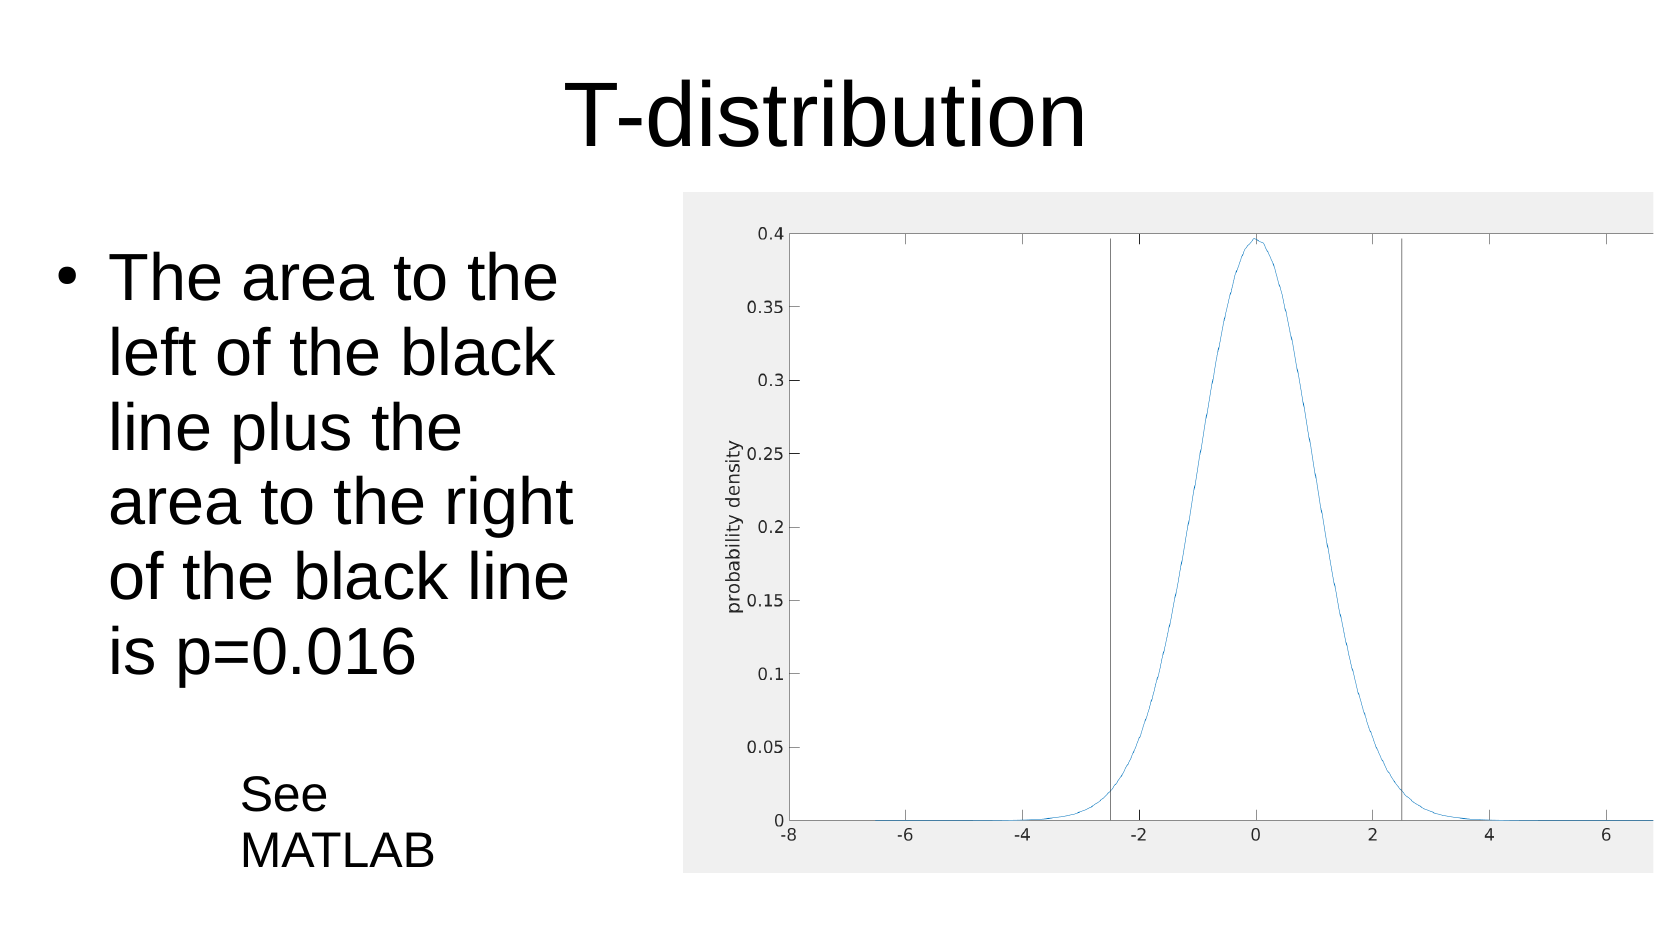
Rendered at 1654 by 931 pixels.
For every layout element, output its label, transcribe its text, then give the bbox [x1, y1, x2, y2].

text_box See MATLAB [225, 758, 541, 886]
title T-distribution [82, 37, 1571, 193]
list The area to the left of the black line plus the area to the right of the black line is p=0.016 [37, 240, 616, 780]
picture [683, 192, 1654, 873]
